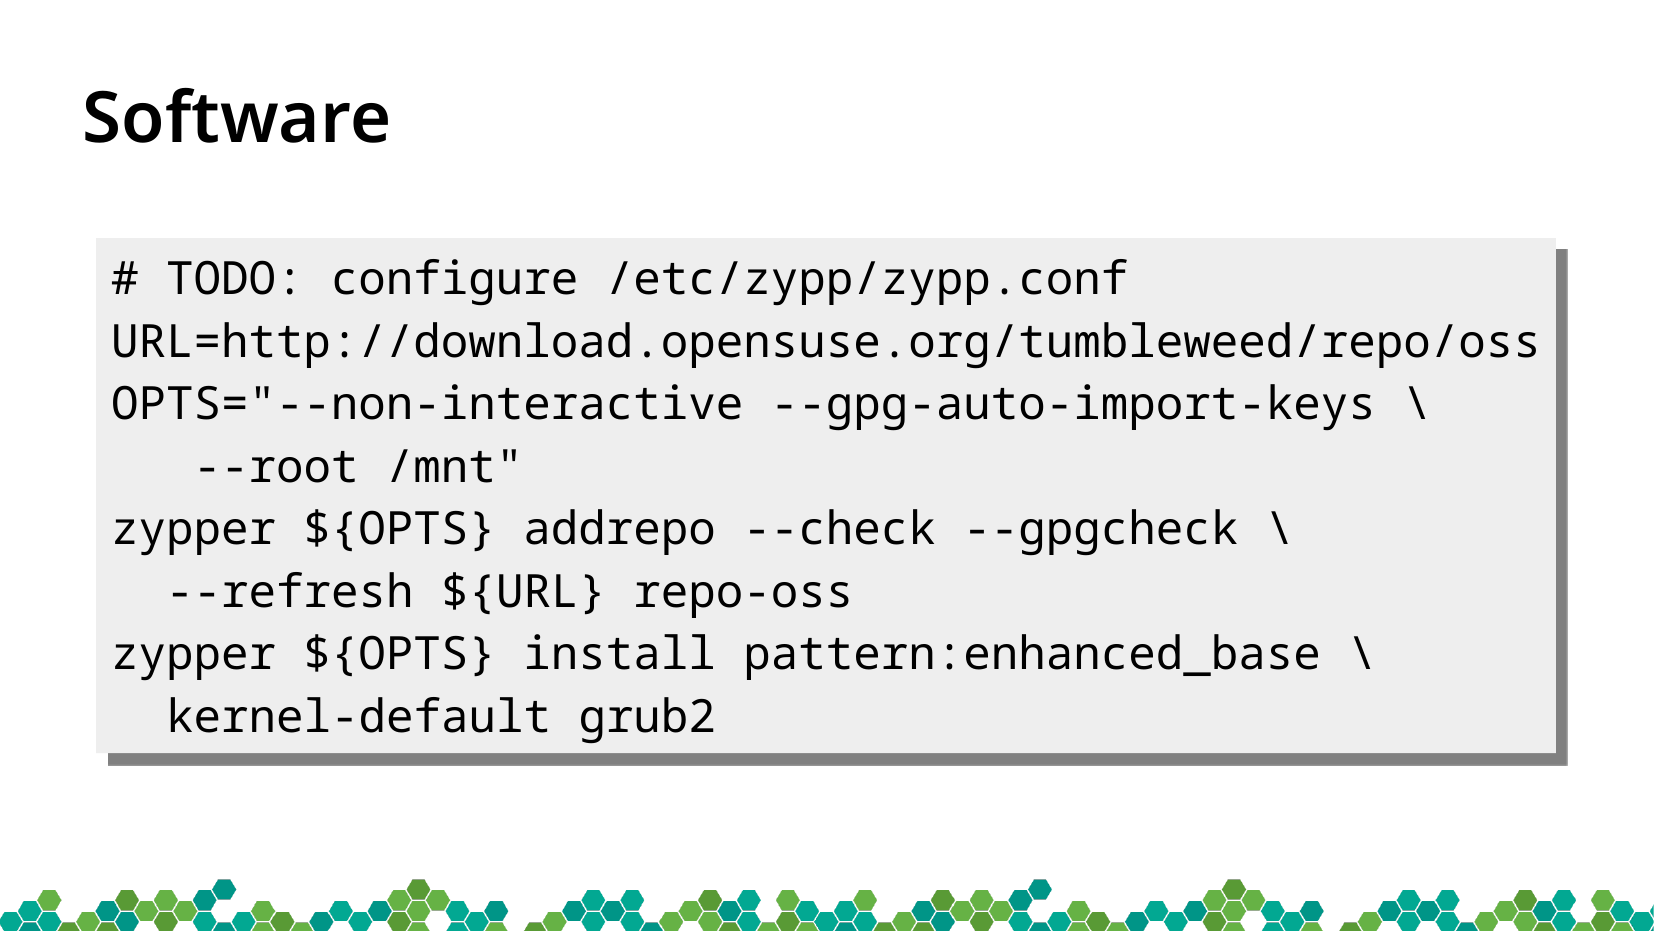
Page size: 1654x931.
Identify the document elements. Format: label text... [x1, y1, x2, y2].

title Software [82, 37, 1571, 193]
picture [0, 871, 1654, 931]
text_box # TODO: configure /etc/zypp/zypp.conf URL=http://download.opensuse.org/tumbleweed/repo/oss OPTS="--non-interactive --gpg-auto-import-keys \ --root /mnt" zypper ${OPTS} addrepo --check --gpgcheck \ --refresh ${URL} repo-oss zypper ${OPTS} install pattern:enhanced_base \ kernel-default grub2 [96, 238, 1556, 714]
